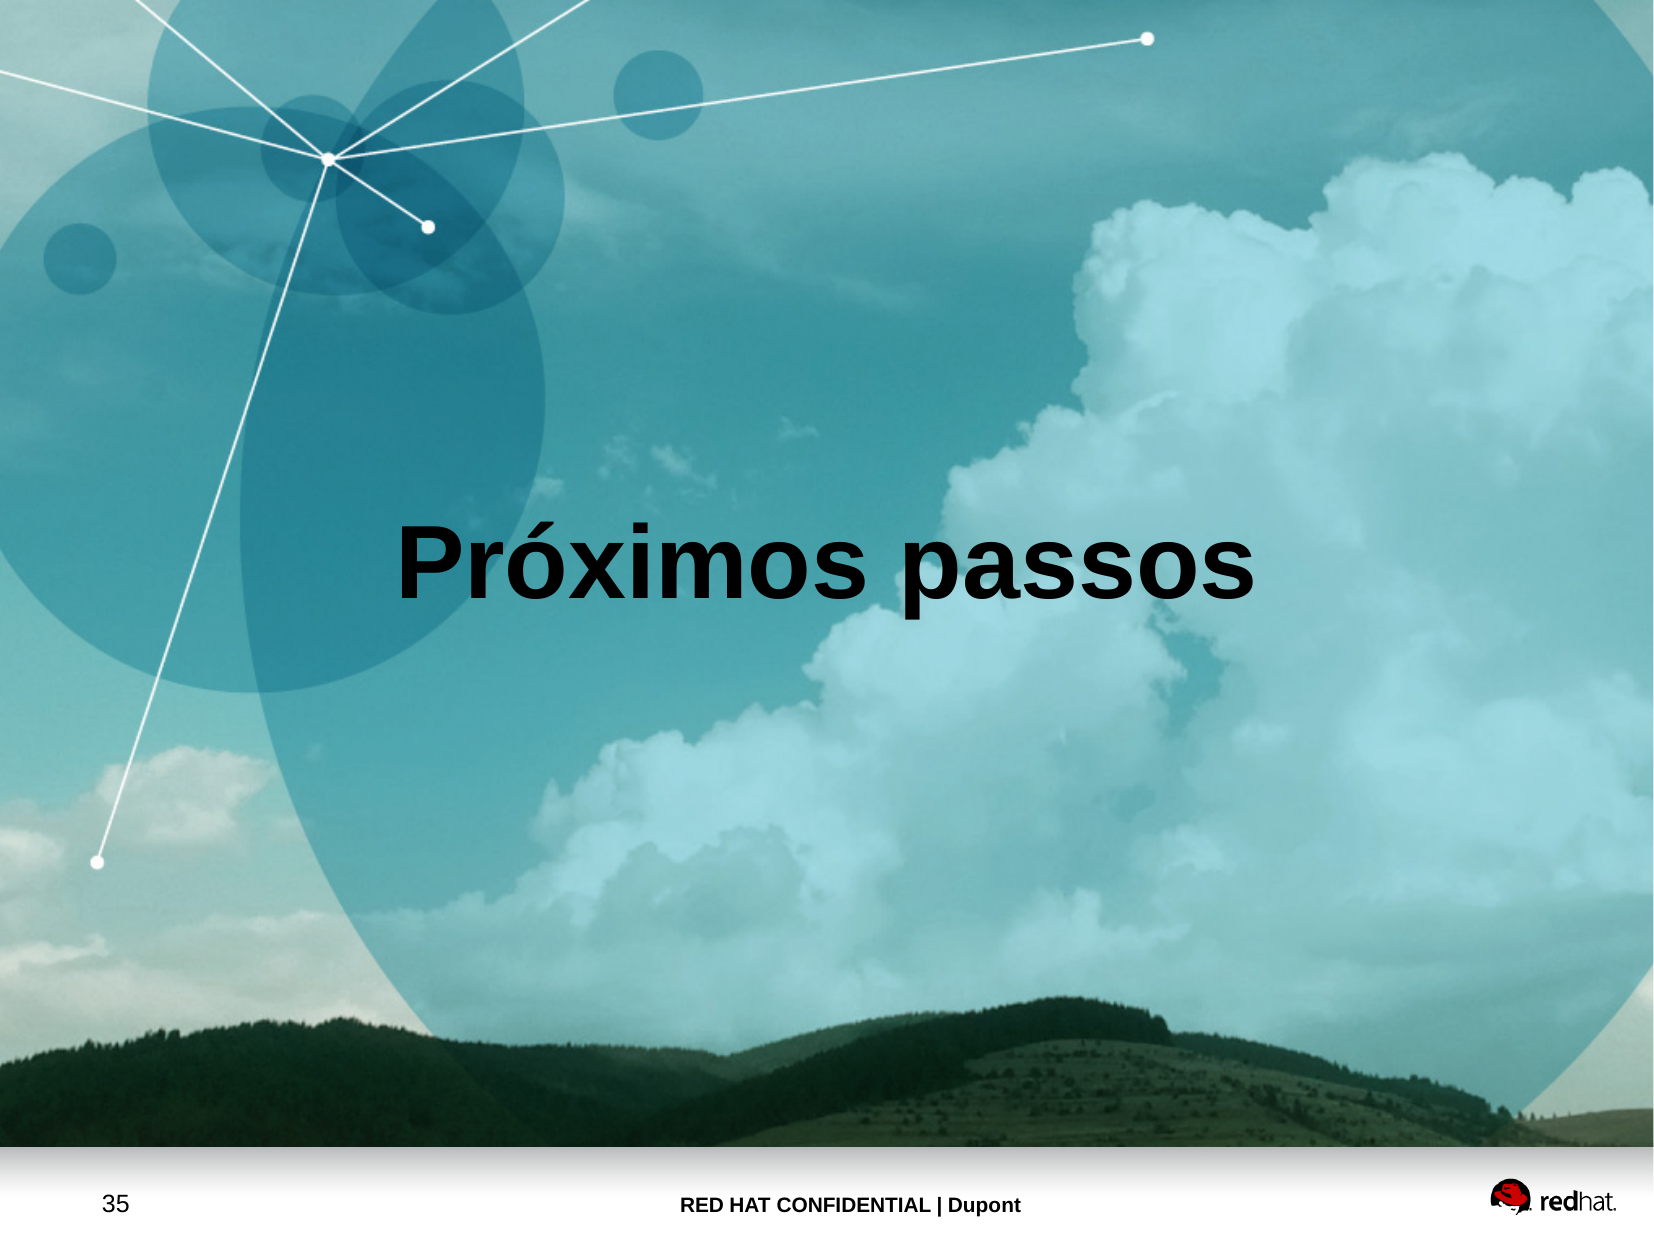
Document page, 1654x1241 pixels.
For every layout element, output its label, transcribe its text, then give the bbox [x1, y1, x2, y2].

text_box Próximos passos [82, 262, 1571, 862]
picture [0, 0, 1654, 1241]
